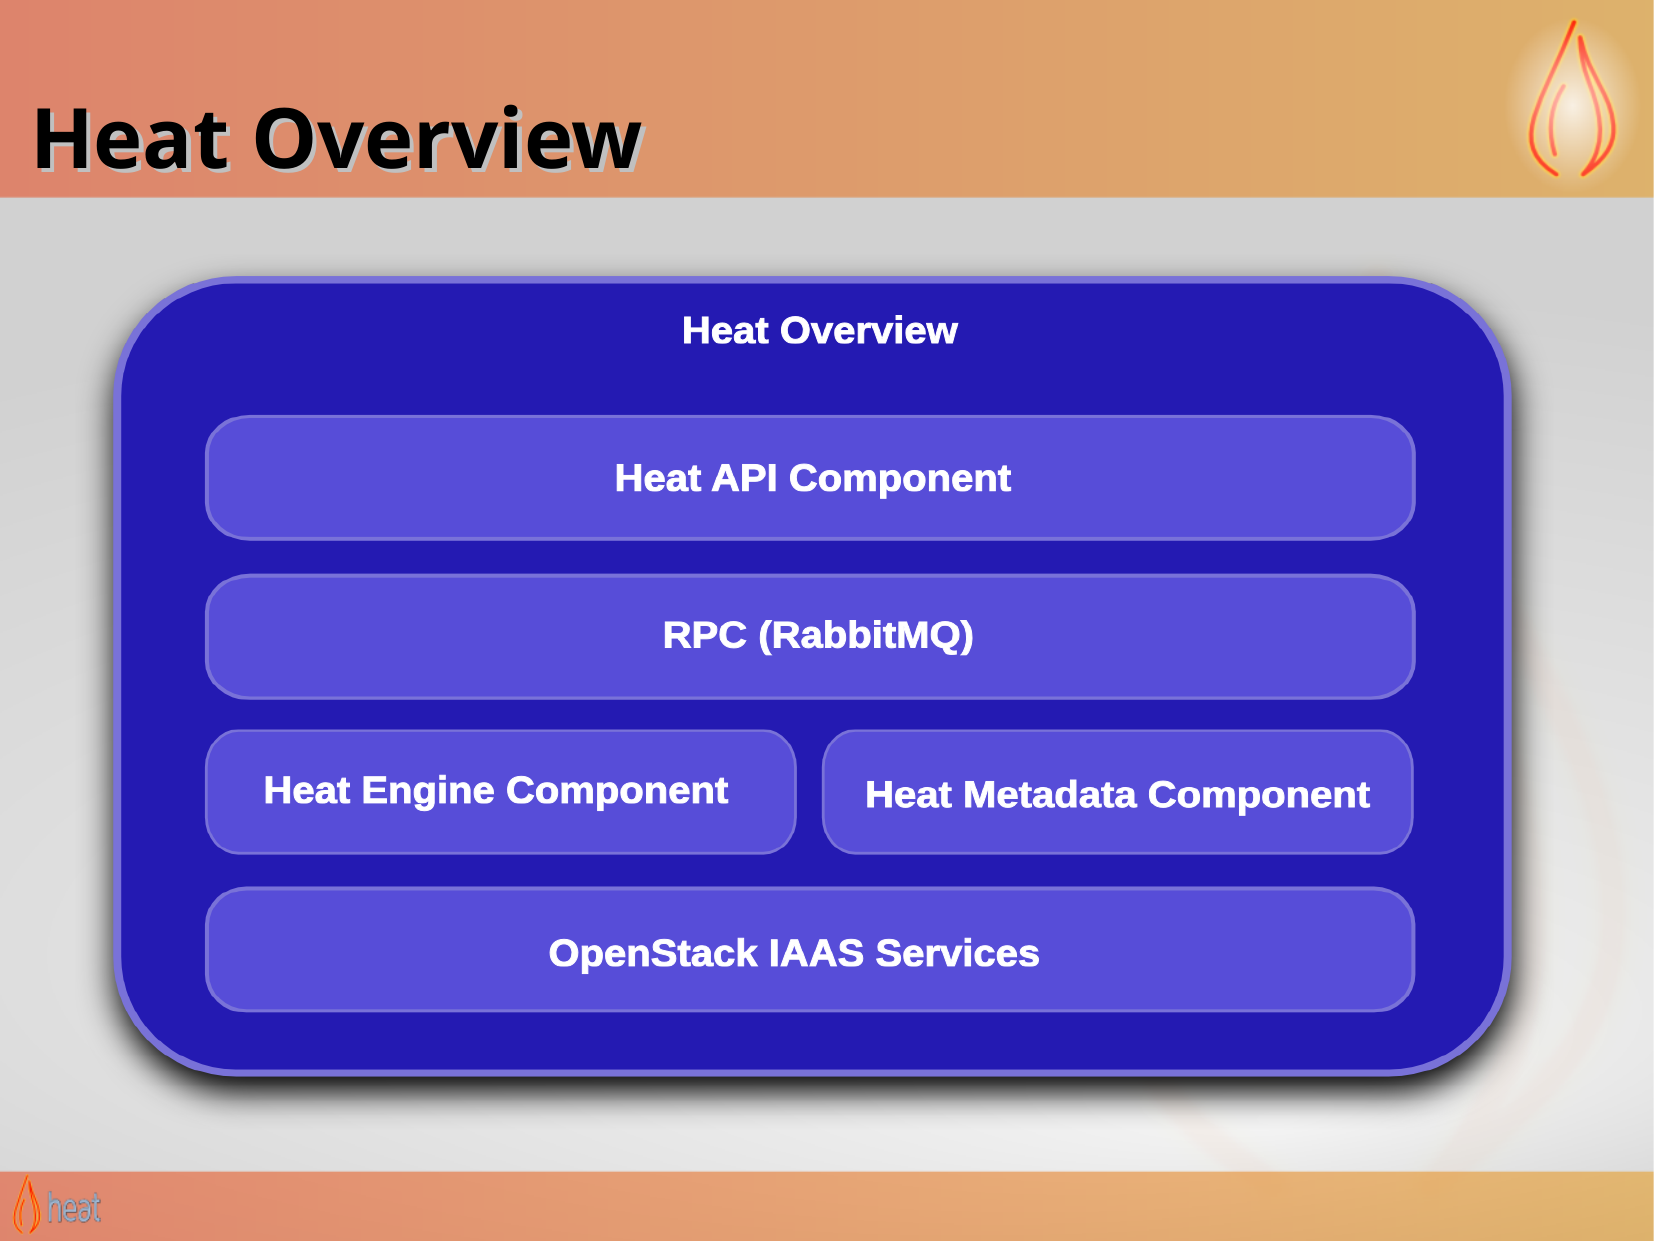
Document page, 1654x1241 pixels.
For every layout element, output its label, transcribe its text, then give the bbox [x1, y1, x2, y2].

title Heat Overview [30, 23, 1606, 249]
picture [0, 0, 1654, 1241]
